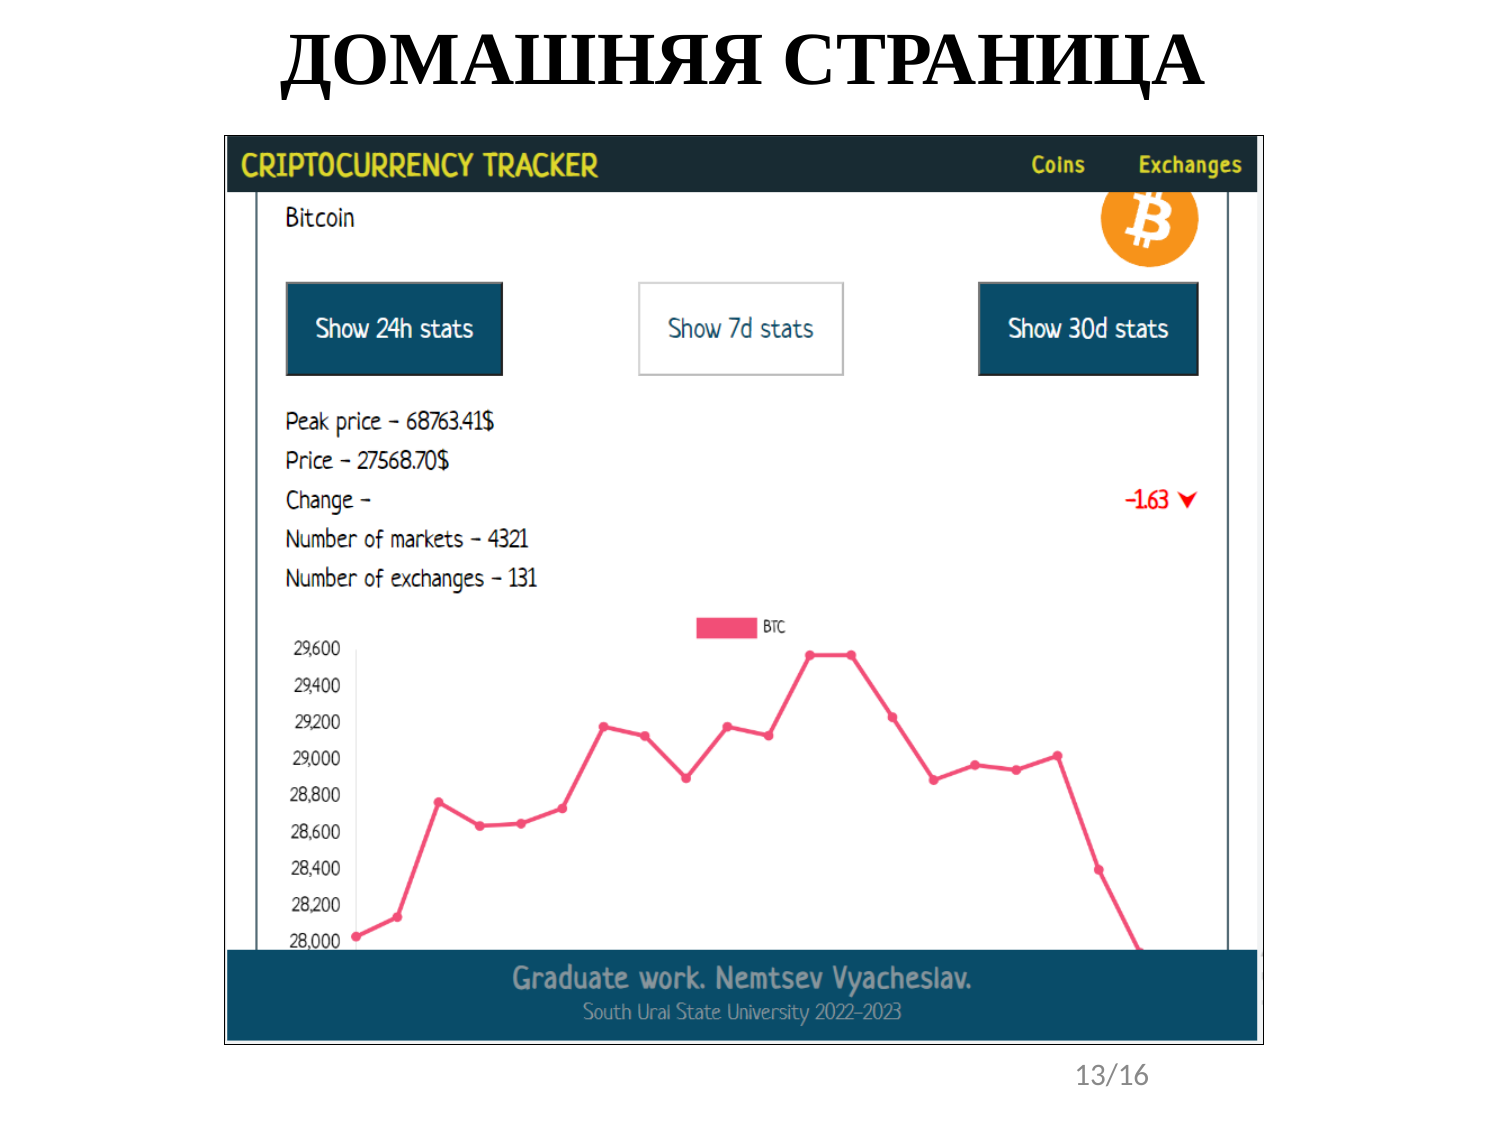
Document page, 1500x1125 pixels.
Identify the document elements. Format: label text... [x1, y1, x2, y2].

picture [225, 135, 1264, 1044]
slide_number 13/16 [1059, 1042, 1397, 1103]
title ДОМАШНЯЯ СТРАНИЦА [0, 0, 1494, 120]
